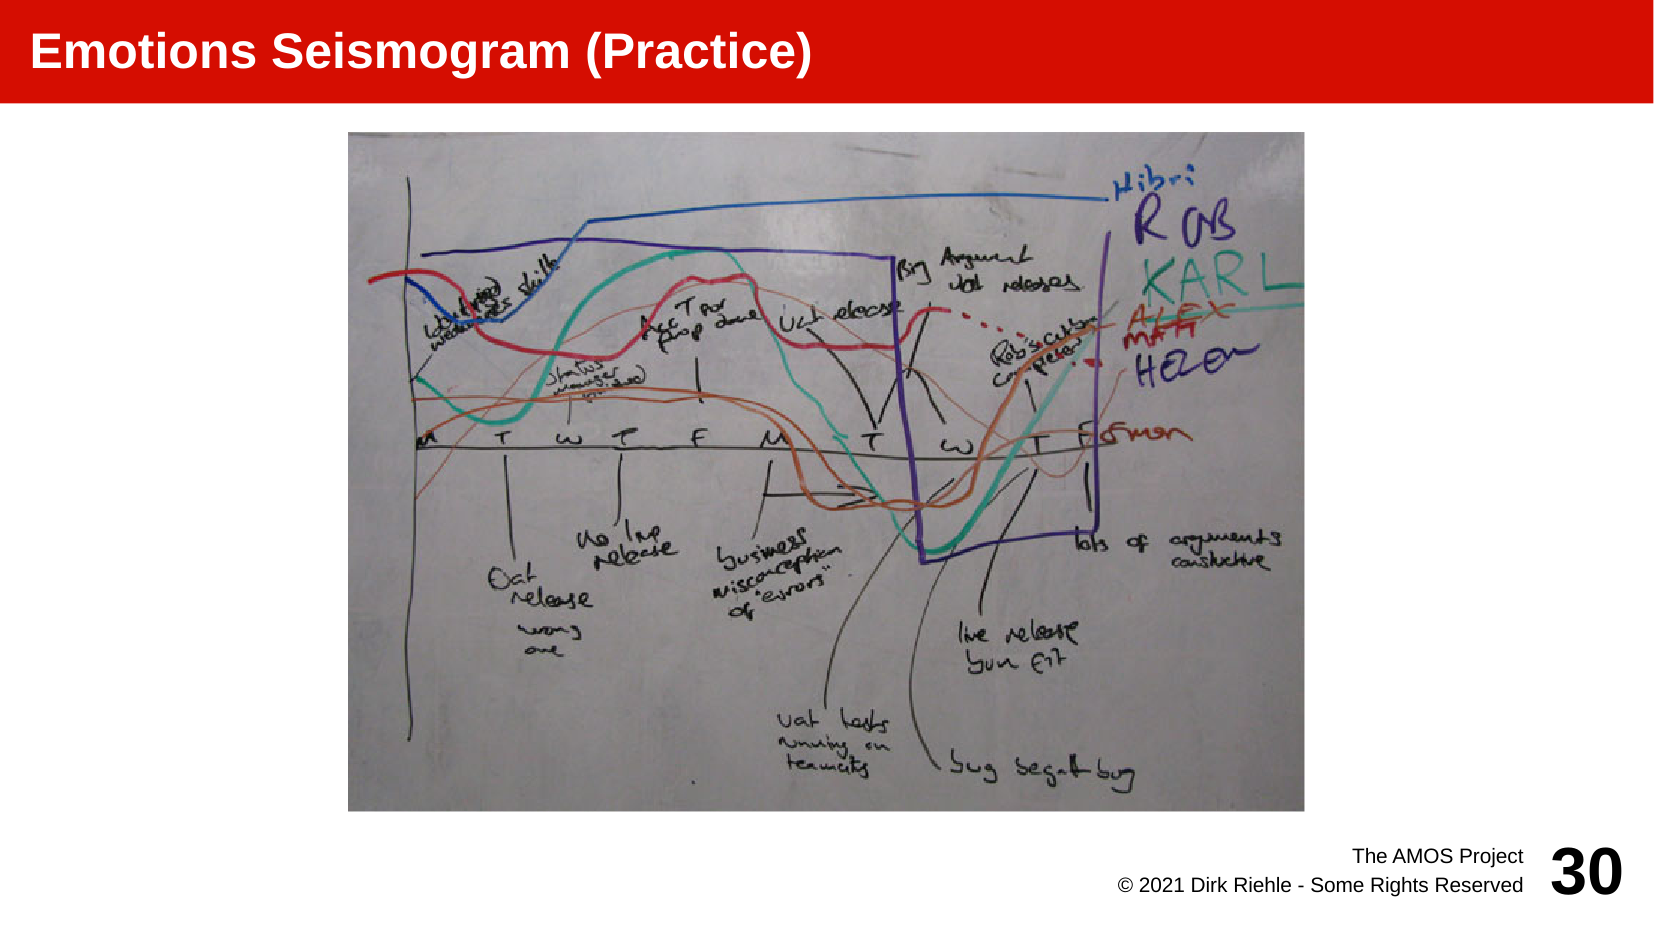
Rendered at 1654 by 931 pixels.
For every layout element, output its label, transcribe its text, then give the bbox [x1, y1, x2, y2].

picture [348, 132, 1305, 813]
title Emotions Seismogram (Practice) [0, 0, 1654, 104]
